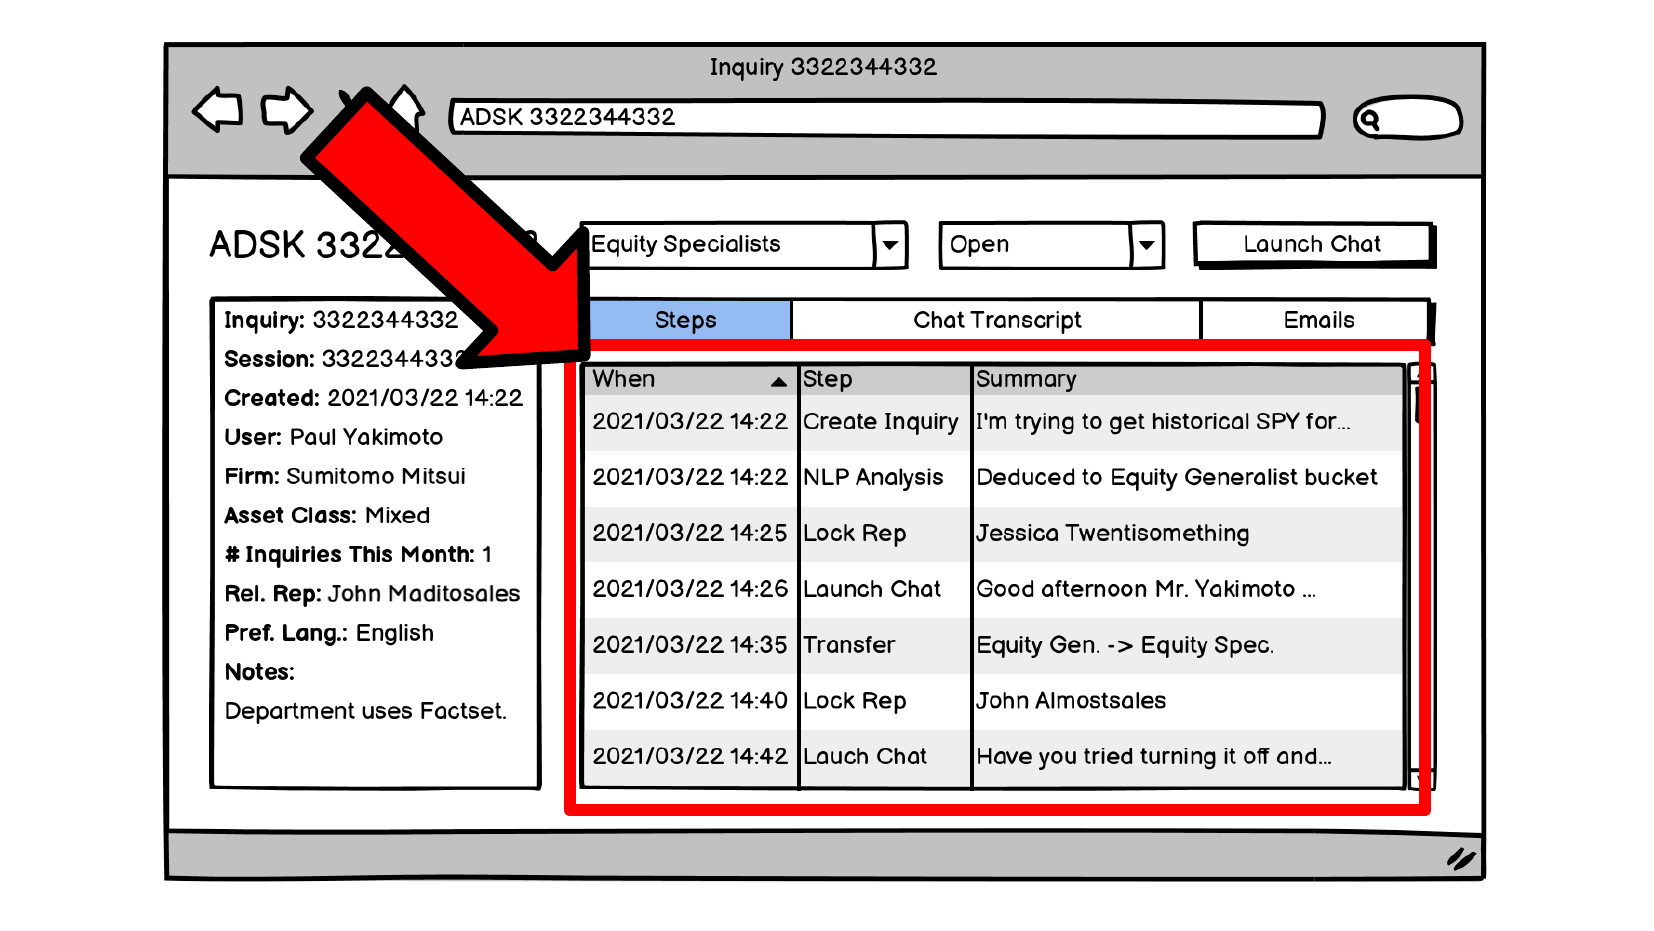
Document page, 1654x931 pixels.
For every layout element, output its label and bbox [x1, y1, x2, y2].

picture [162, 41, 1487, 882]
text_box [306, 92, 585, 364]
